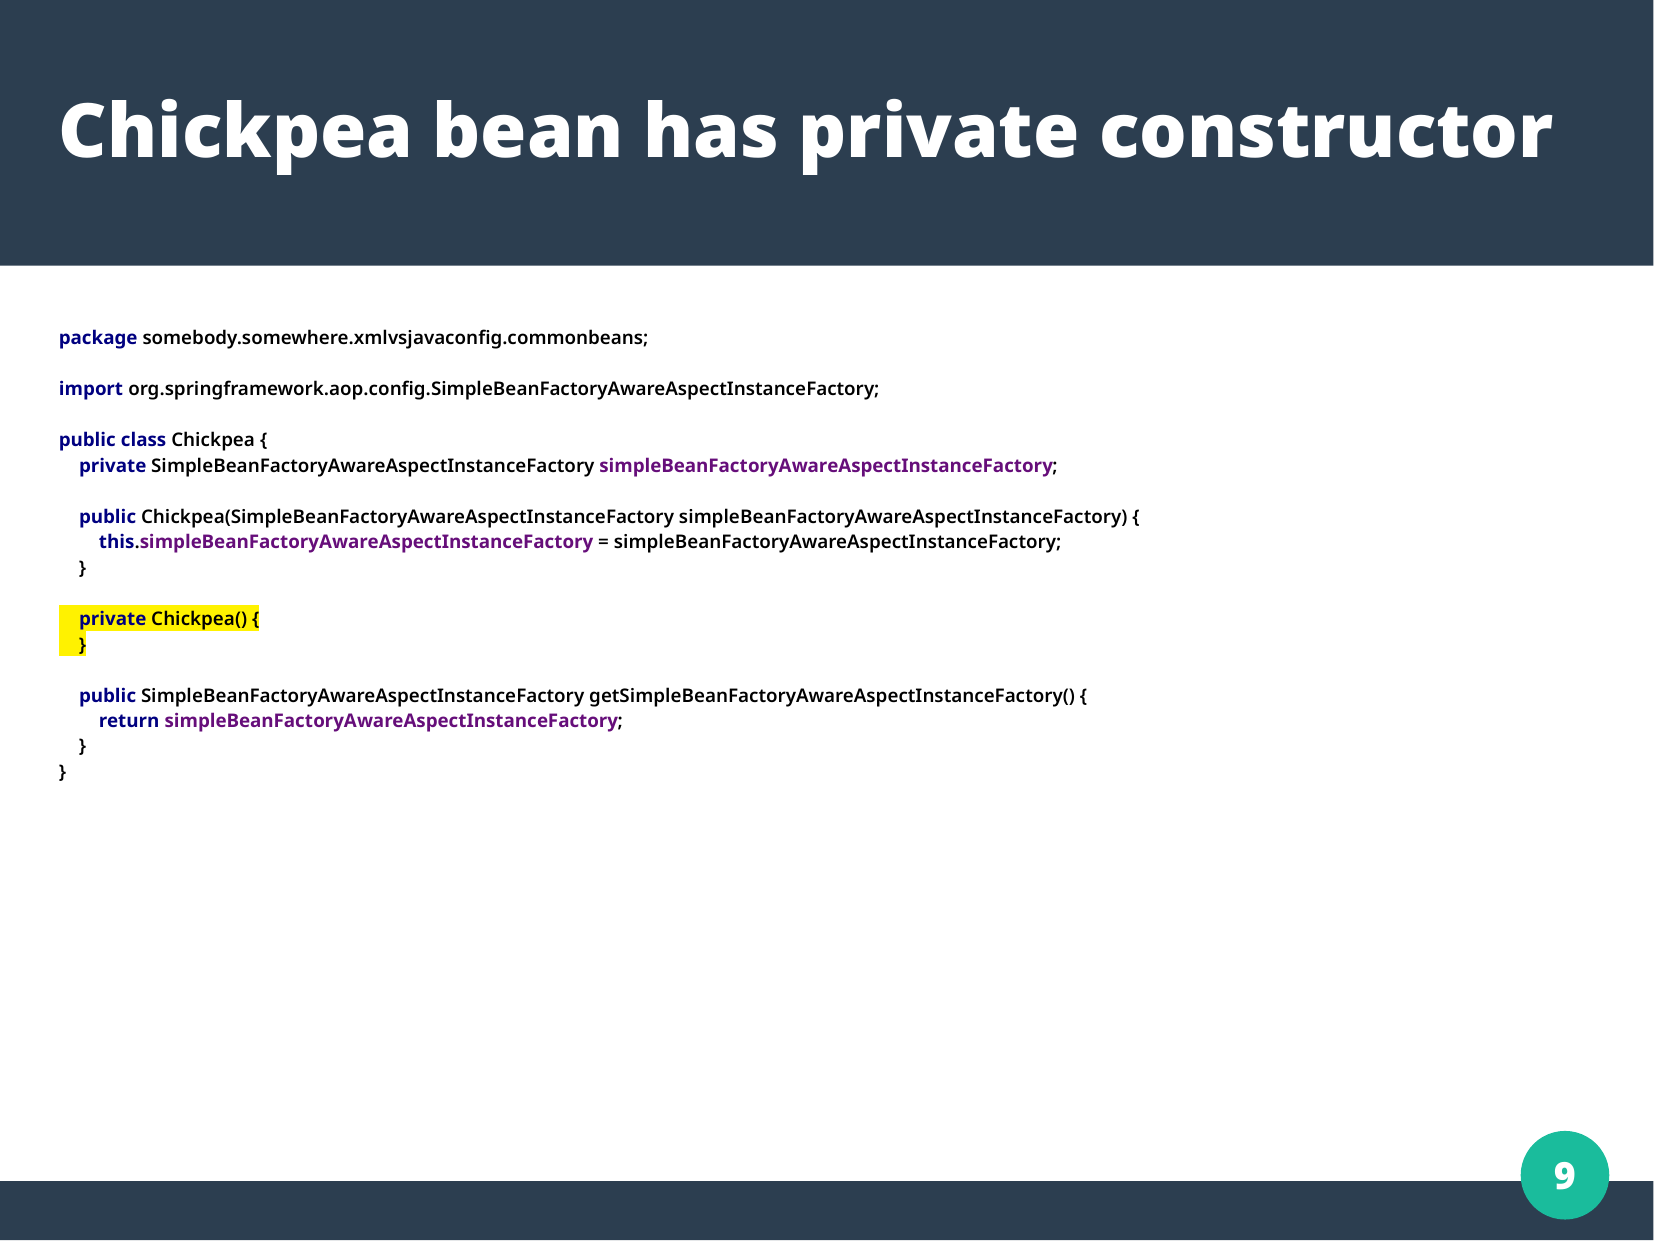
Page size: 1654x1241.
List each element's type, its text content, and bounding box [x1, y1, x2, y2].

title Chickpea bean has private constructor [59, 49, 1595, 207]
list package somebody.somewhere.xmlvsjavaconfig.commonbeans; import org.springframework.aop.config.SimpleBeanFactoryAwareAspectInstanceFactory; public class Chickpea { private SimpleBeanFactoryAwareAspectInstanceFactory simpleBeanFactoryAwareAspectInstanceFactory; public Chickpea(SimpleBeanFactoryAwareAspectInstanceFactory simpleBeanFactoryAwareAspectInstanceFactory) { this.simpleBeanFactoryAwareAspectInstanceFactory = simpleBeanFactoryAwareAspectInstanceFactory; } private Chickpea() { } public SimpleBeanFactoryAwareAspectInstanceFactory getSimpleBeanFactoryAwareAspectInstanceFactory() { return simpleBeanFactoryAwareAspectInstanceFactory; } } [59, 324, 1595, 1152]
